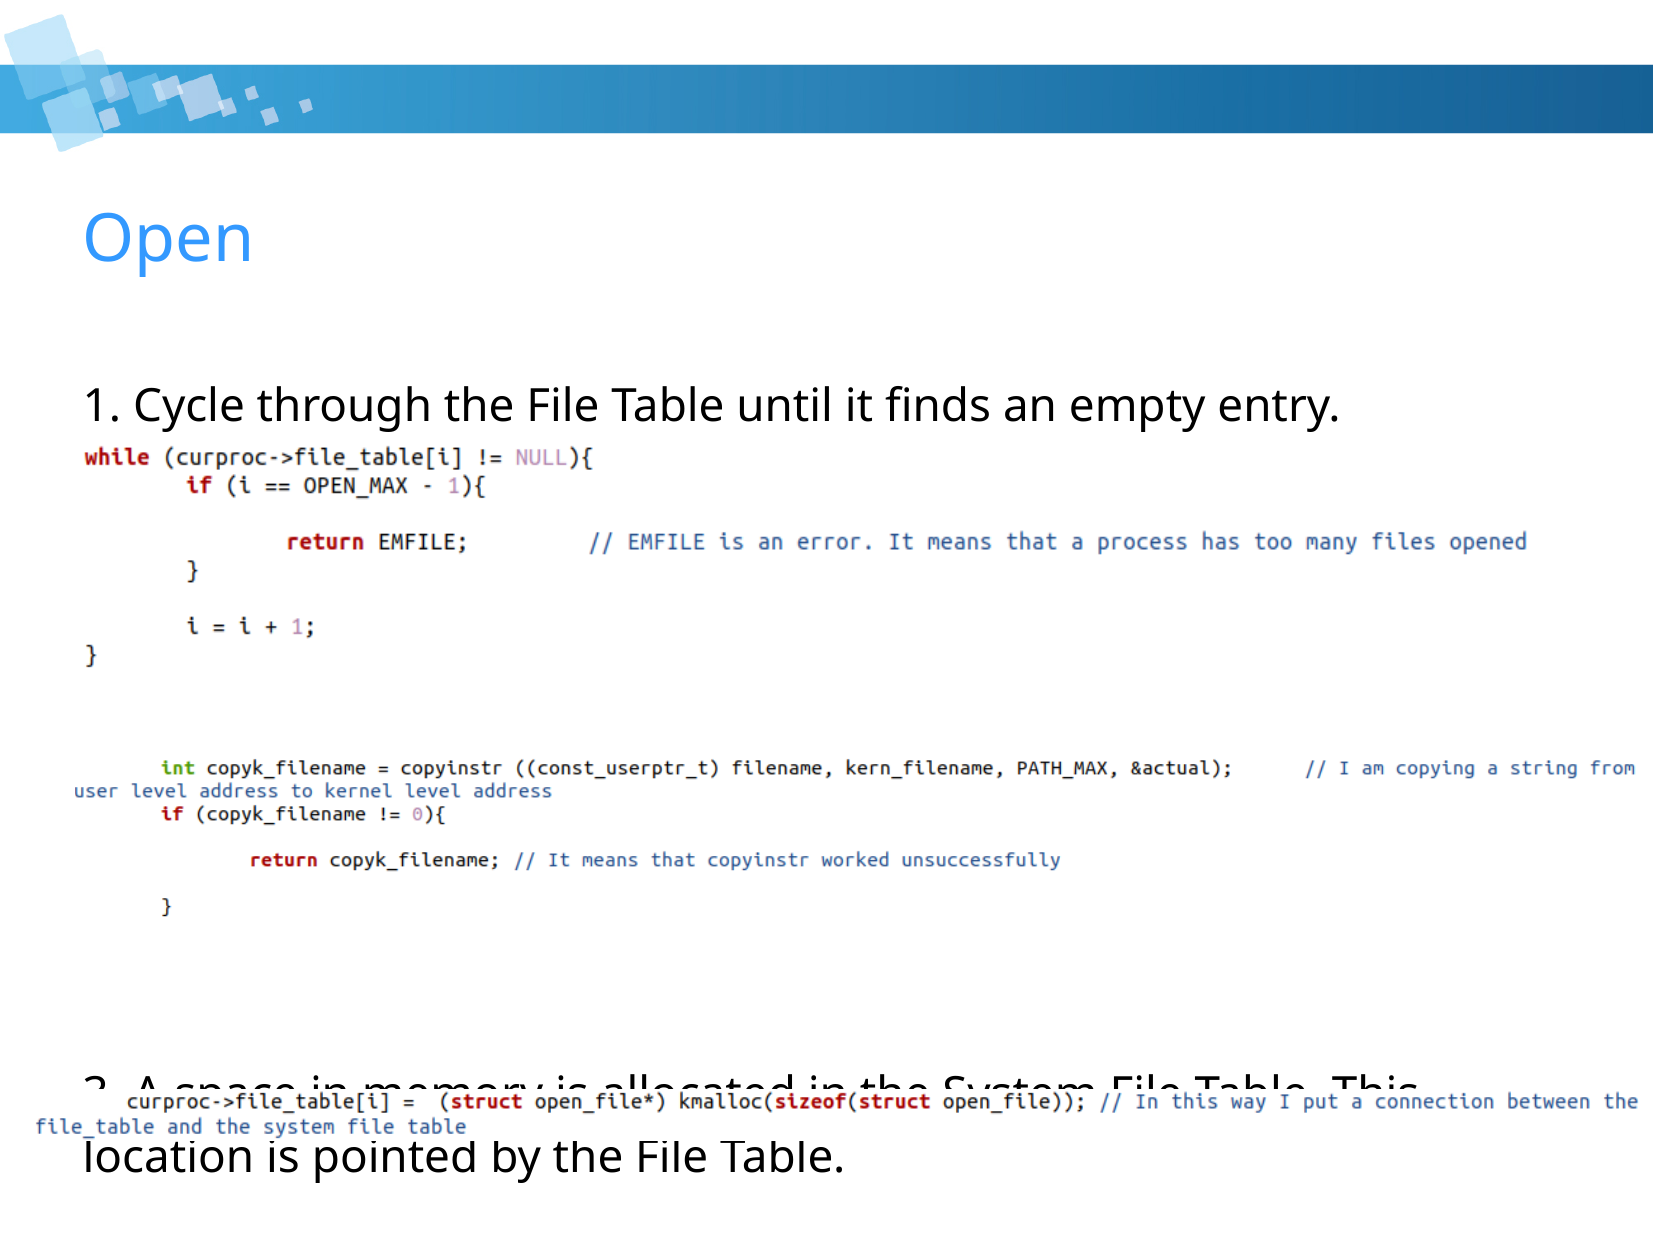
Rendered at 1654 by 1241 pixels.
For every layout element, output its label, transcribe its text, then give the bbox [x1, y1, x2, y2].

title Open [82, 132, 1571, 340]
list 1. Cycle through the File Table until it finds an empty entry. 2. Convert the filename string from user level to kernel level. 3. A space in memory is allocated in the System File Table. This location is pointed by the File Table. [82, 372, 1571, 749]
list 1. Cycle through the File Table until it finds an empty entry. 2. Convert the filename string from user level to kernel level. 3. A space in memory is allocated in the System File Table. This location is pointed by the File Table. [82, 938, 1571, 1089]
picture [0, 0, 1653, 1238]
